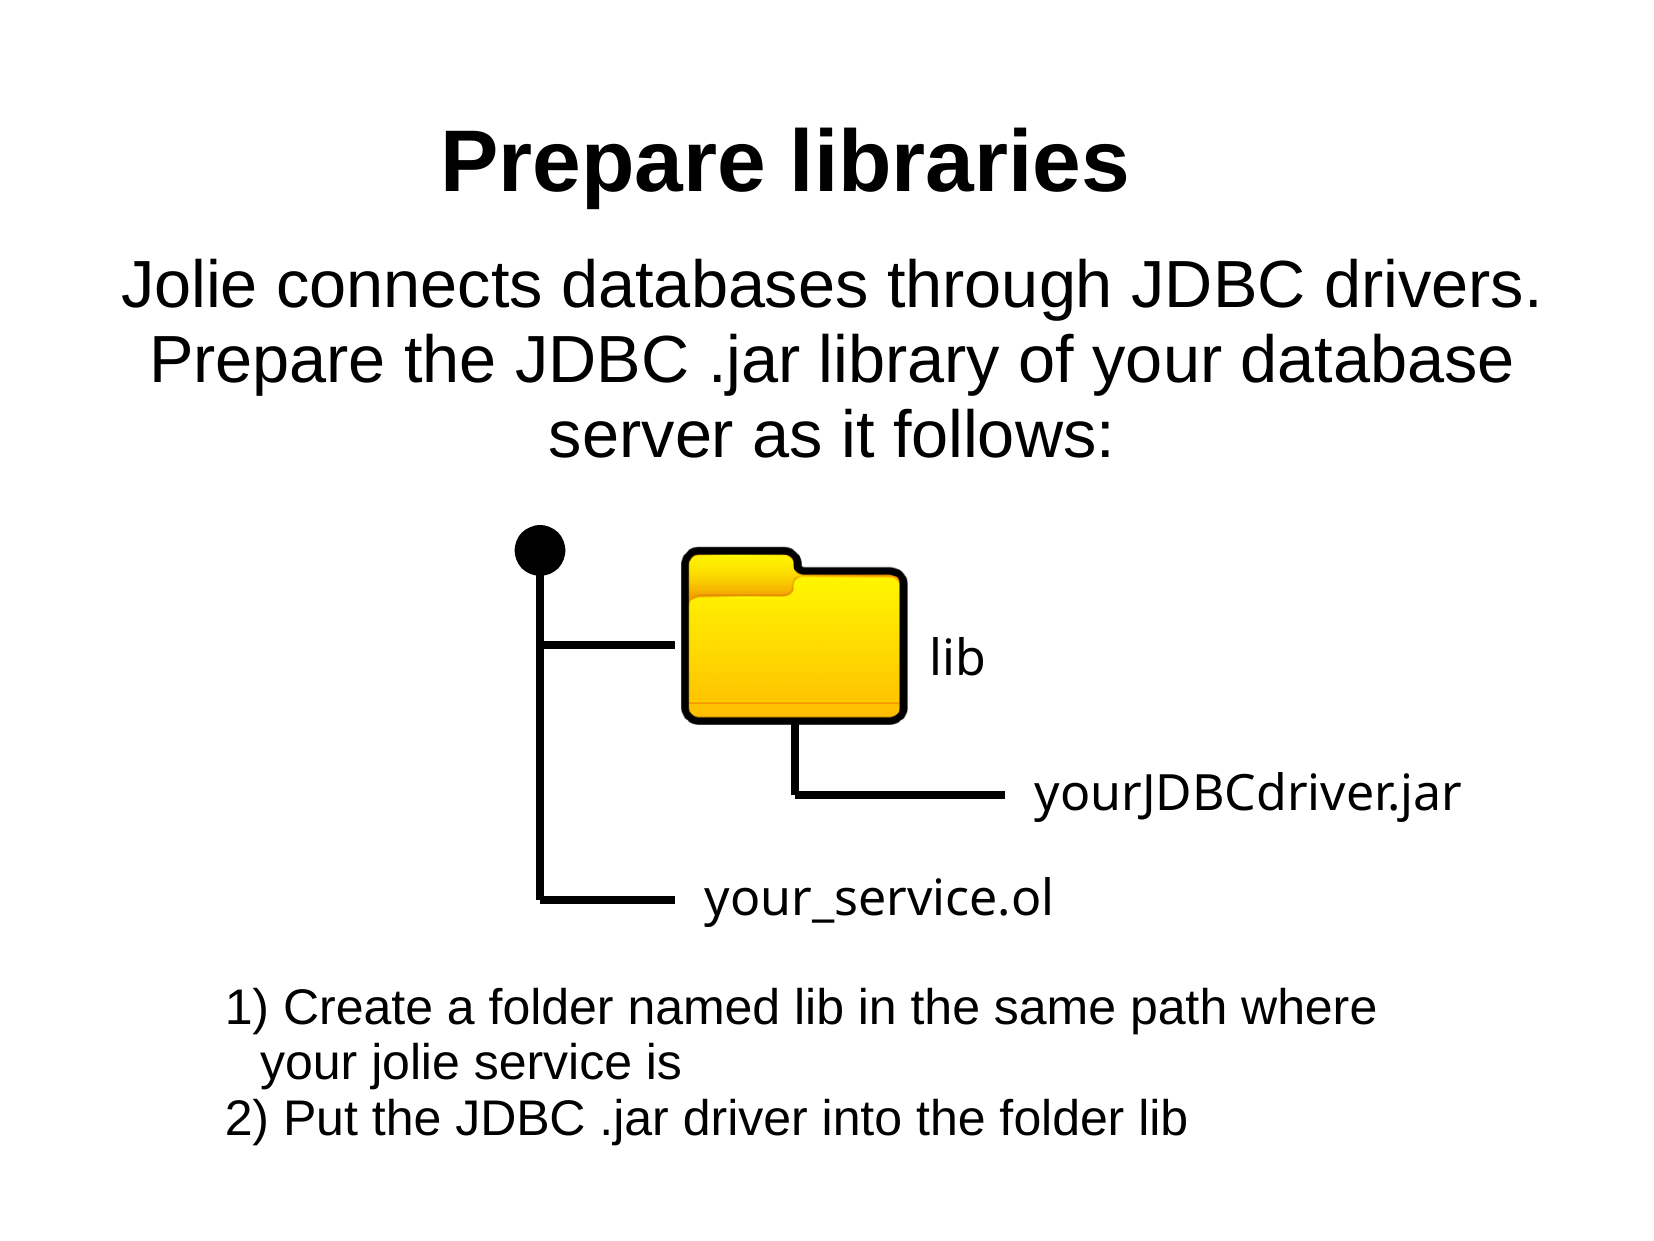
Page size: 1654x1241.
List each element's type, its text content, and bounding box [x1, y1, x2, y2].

text_box lib [915, 615, 1051, 691]
text_box Prepare libraries [425, 105, 1171, 218]
text_box your_service.ol [690, 855, 1081, 931]
text_box yourJDBCdriver.jar [1020, 750, 1546, 826]
text_box Jolie connects databases through JDBC drivers. Prepare the JDBC .jar library of your database server as it follows: [75, 240, 1591, 555]
text_box Create a folder named lib in the same path where your jolie service is Put the JDBC .jar driver into the folder lib [210, 971, 1486, 1156]
picture [675, 524, 913, 751]
